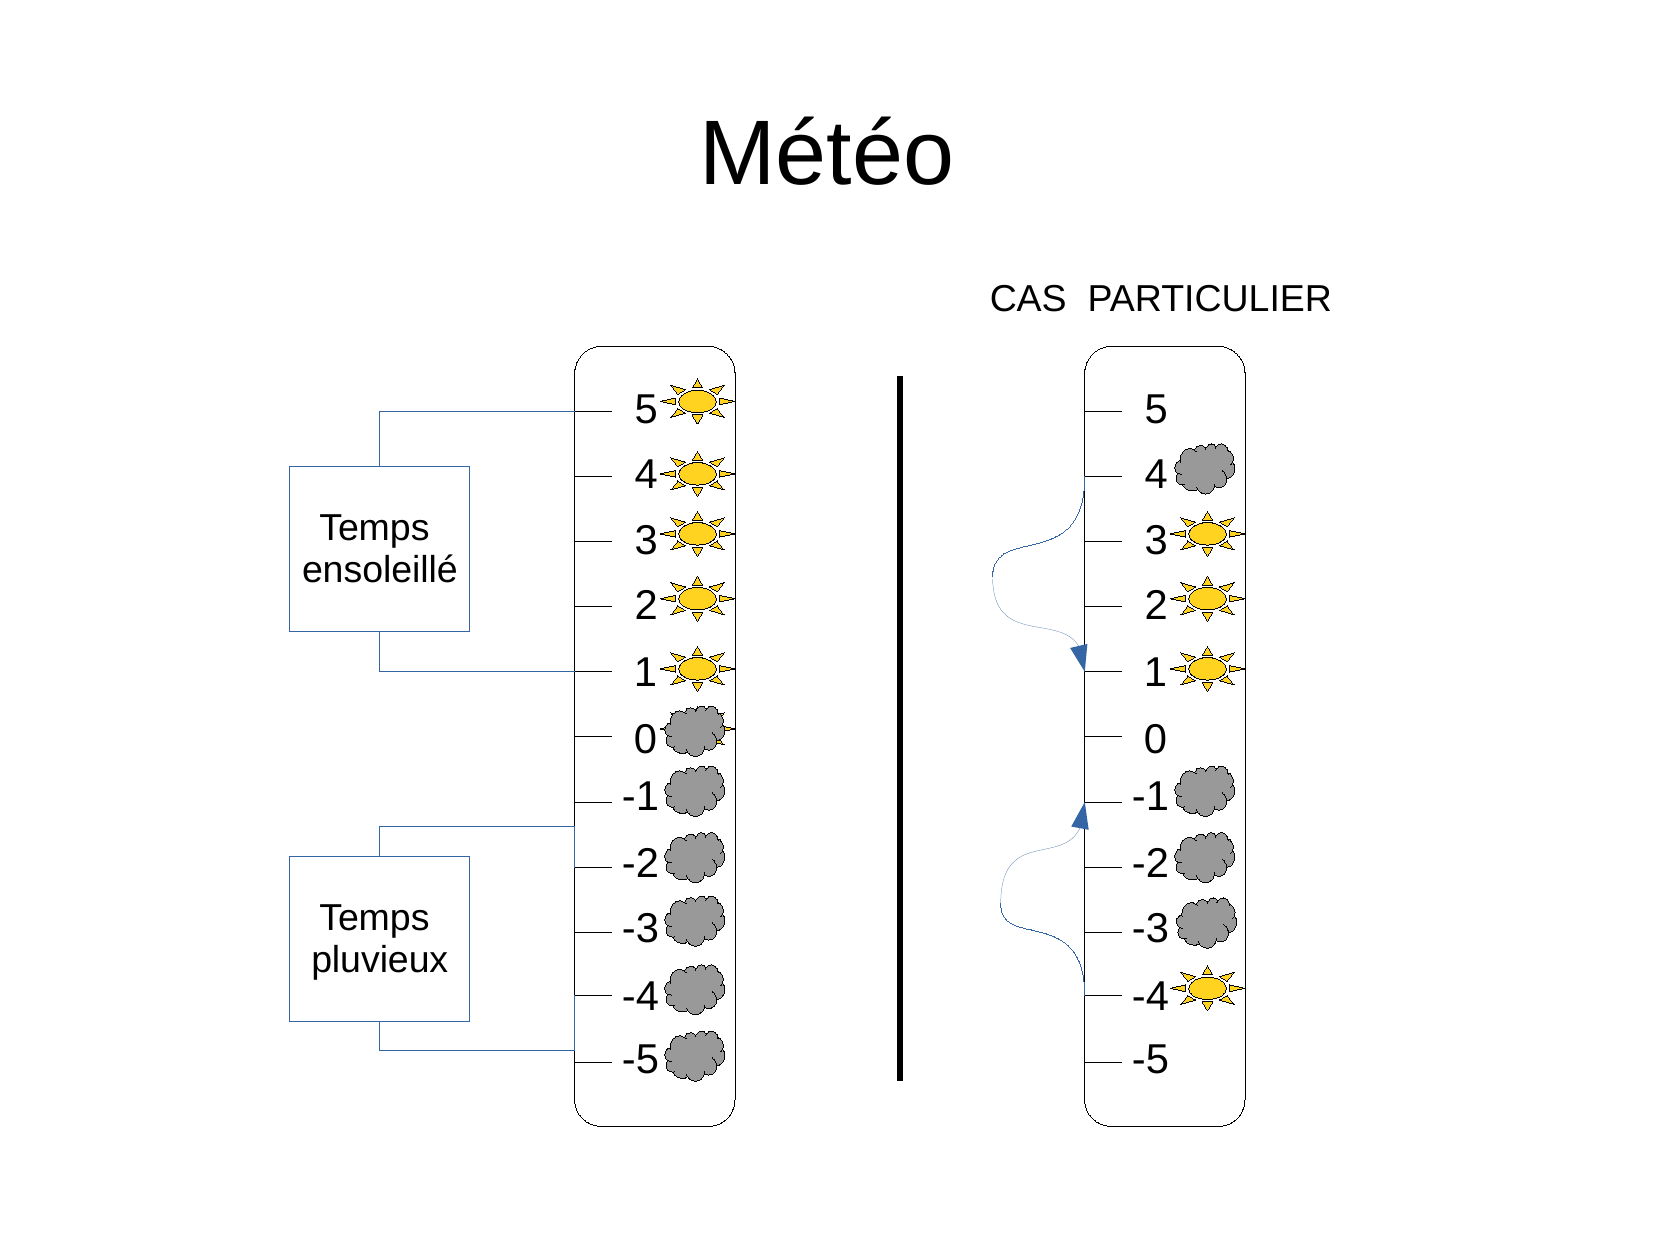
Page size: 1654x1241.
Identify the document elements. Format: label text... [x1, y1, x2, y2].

text_box -2 [1117, 832, 1211, 897]
text_box 4 [619, 446, 695, 510]
text_box [660, 398, 676, 405]
text_box [1084, 996, 1117, 1062]
text_box -4 [1117, 964, 1192, 1027]
text_box 5 [1129, 378, 1205, 446]
text_box [574, 996, 607, 1062]
text_box 5 [619, 378, 695, 446]
text_box [1084, 803, 1117, 867]
text_box [660, 665, 676, 673]
text_box -1 [607, 765, 701, 832]
text_box [660, 470, 676, 478]
text_box 1 [1129, 642, 1204, 709]
text_box 0 [619, 709, 694, 765]
text_box [574, 803, 607, 867]
text_box [574, 933, 607, 995]
text_box [670, 540, 686, 550]
text_box -1 [1117, 765, 1211, 832]
text_box [670, 480, 686, 490]
text_box [670, 675, 686, 685]
text_box 2 [619, 577, 695, 642]
text_box [660, 530, 676, 538]
text_box Temps ensoleillé [289, 466, 470, 632]
text_box [1170, 984, 1186, 992]
text_box [1170, 595, 1186, 602]
text_box [1180, 605, 1196, 615]
text_box [1170, 530, 1186, 538]
text_box [670, 652, 686, 662]
text_box 1 [619, 642, 694, 709]
text_box 3 [1129, 510, 1205, 577]
text_box [670, 517, 686, 527]
text_box [1180, 675, 1196, 685]
text_box [670, 385, 686, 395]
text_box [1180, 517, 1196, 527]
text_box [1170, 665, 1186, 673]
text_box -3 [607, 897, 701, 965]
text_box 4 [1129, 446, 1205, 510]
text_box 3 [619, 510, 695, 577]
text_box [574, 868, 607, 932]
text_box [1084, 868, 1117, 932]
text_box [670, 457, 686, 467]
text_box [1180, 652, 1196, 662]
text_box Temps pluvieux [289, 856, 470, 1022]
text_box 0 [1129, 709, 1204, 765]
text_box [1084, 933, 1117, 995]
text_box [574, 346, 736, 1127]
text_box -3 [1117, 897, 1211, 965]
text_box -5 [607, 1027, 701, 1096]
text_box [1084, 346, 1246, 1127]
text_box [670, 605, 686, 615]
text_box 2 [1129, 577, 1205, 642]
text_box CAS PARTICULIER [975, 270, 1351, 327]
text_box -5 [1117, 1027, 1211, 1096]
text_box -2 [607, 832, 701, 897]
text_box -4 [607, 964, 682, 1027]
title Météo [82, 49, 1571, 257]
text_box [1180, 540, 1196, 550]
text_box [660, 595, 676, 602]
